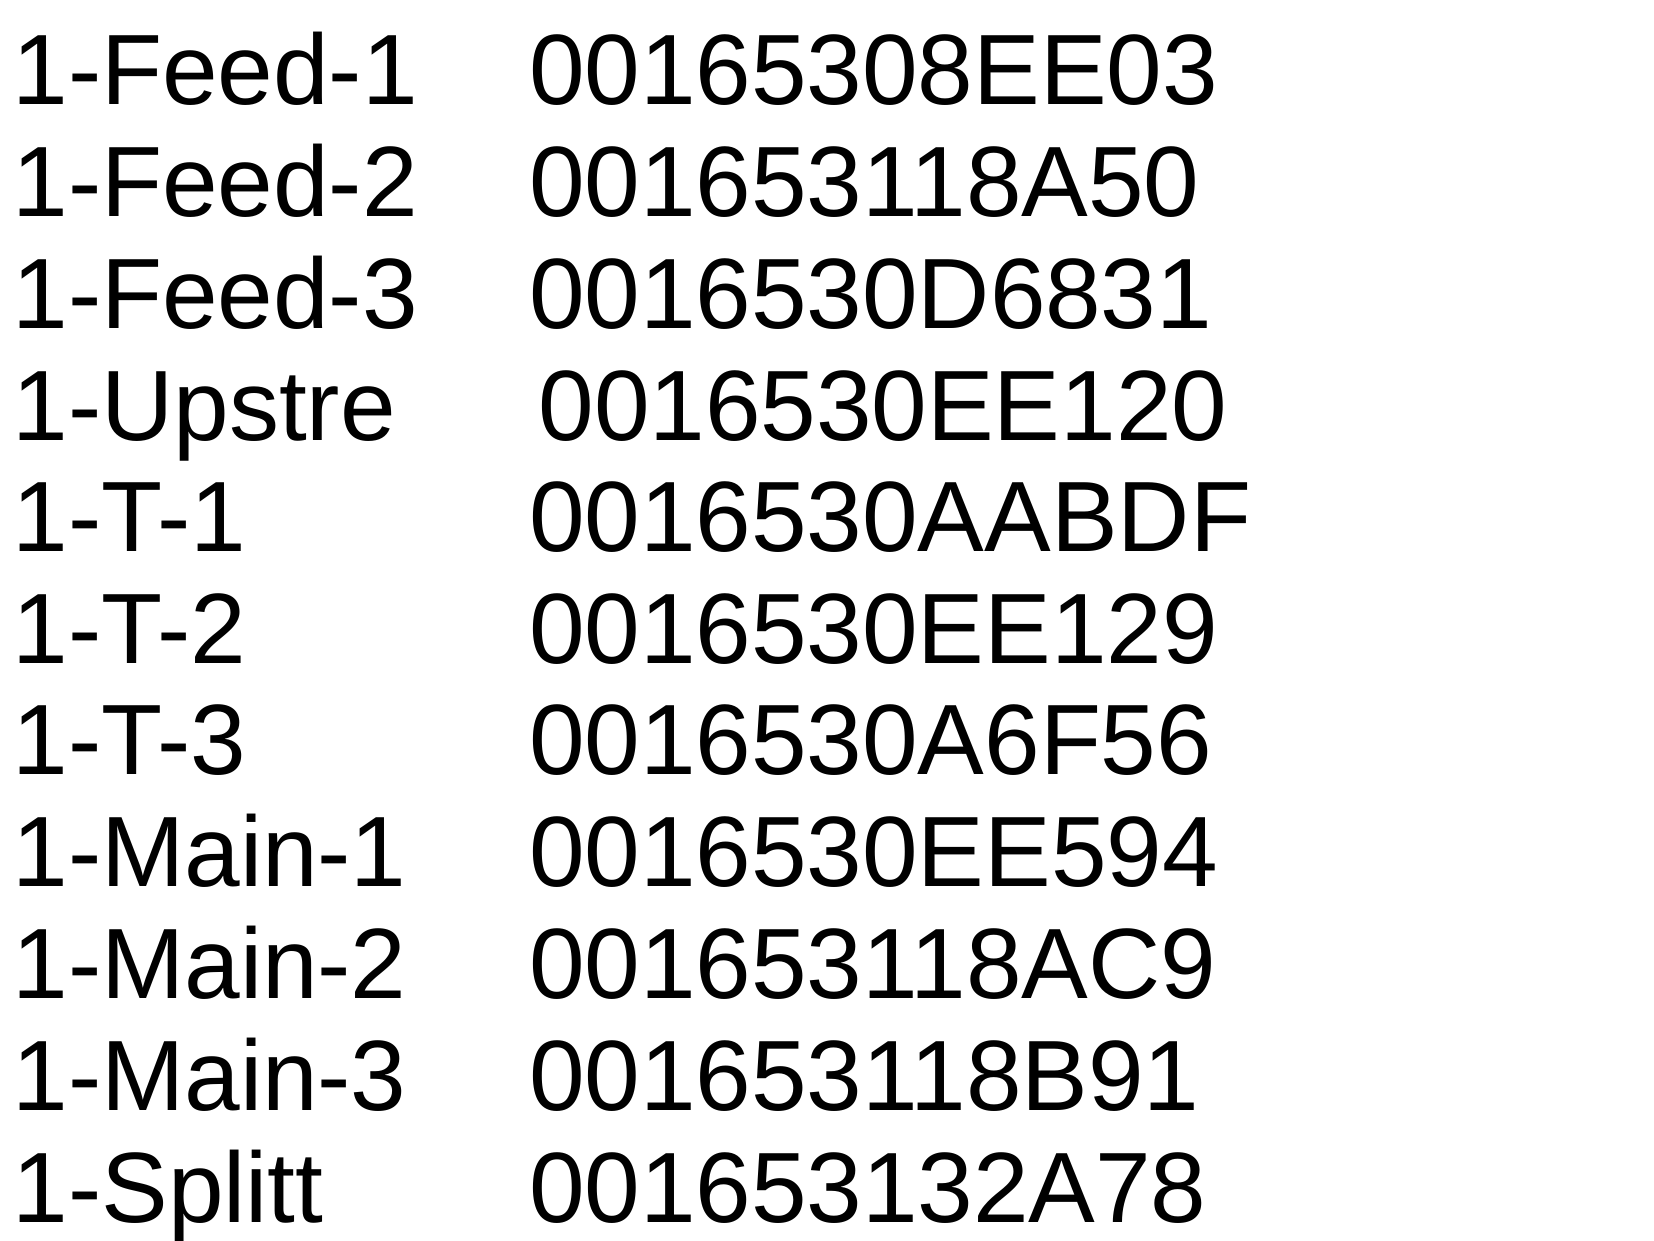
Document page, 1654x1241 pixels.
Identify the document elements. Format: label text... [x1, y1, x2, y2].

text_box 1-Feed-1 00165308EE03 1-Feed-2 001653118A50 1-Feed-3 0016530D6831 1-Upstre 0016530EE120 1-T-1 0016530AABDF 1-T-2 0016530EE129 1-T-3 0016530A6F56 1-Main-1 0016530EE594 1-Main-2 001653118AC9 1-Main-3 001653118B91 1-Splitt 001653132A78 [0, 6, 1654, 1241]
